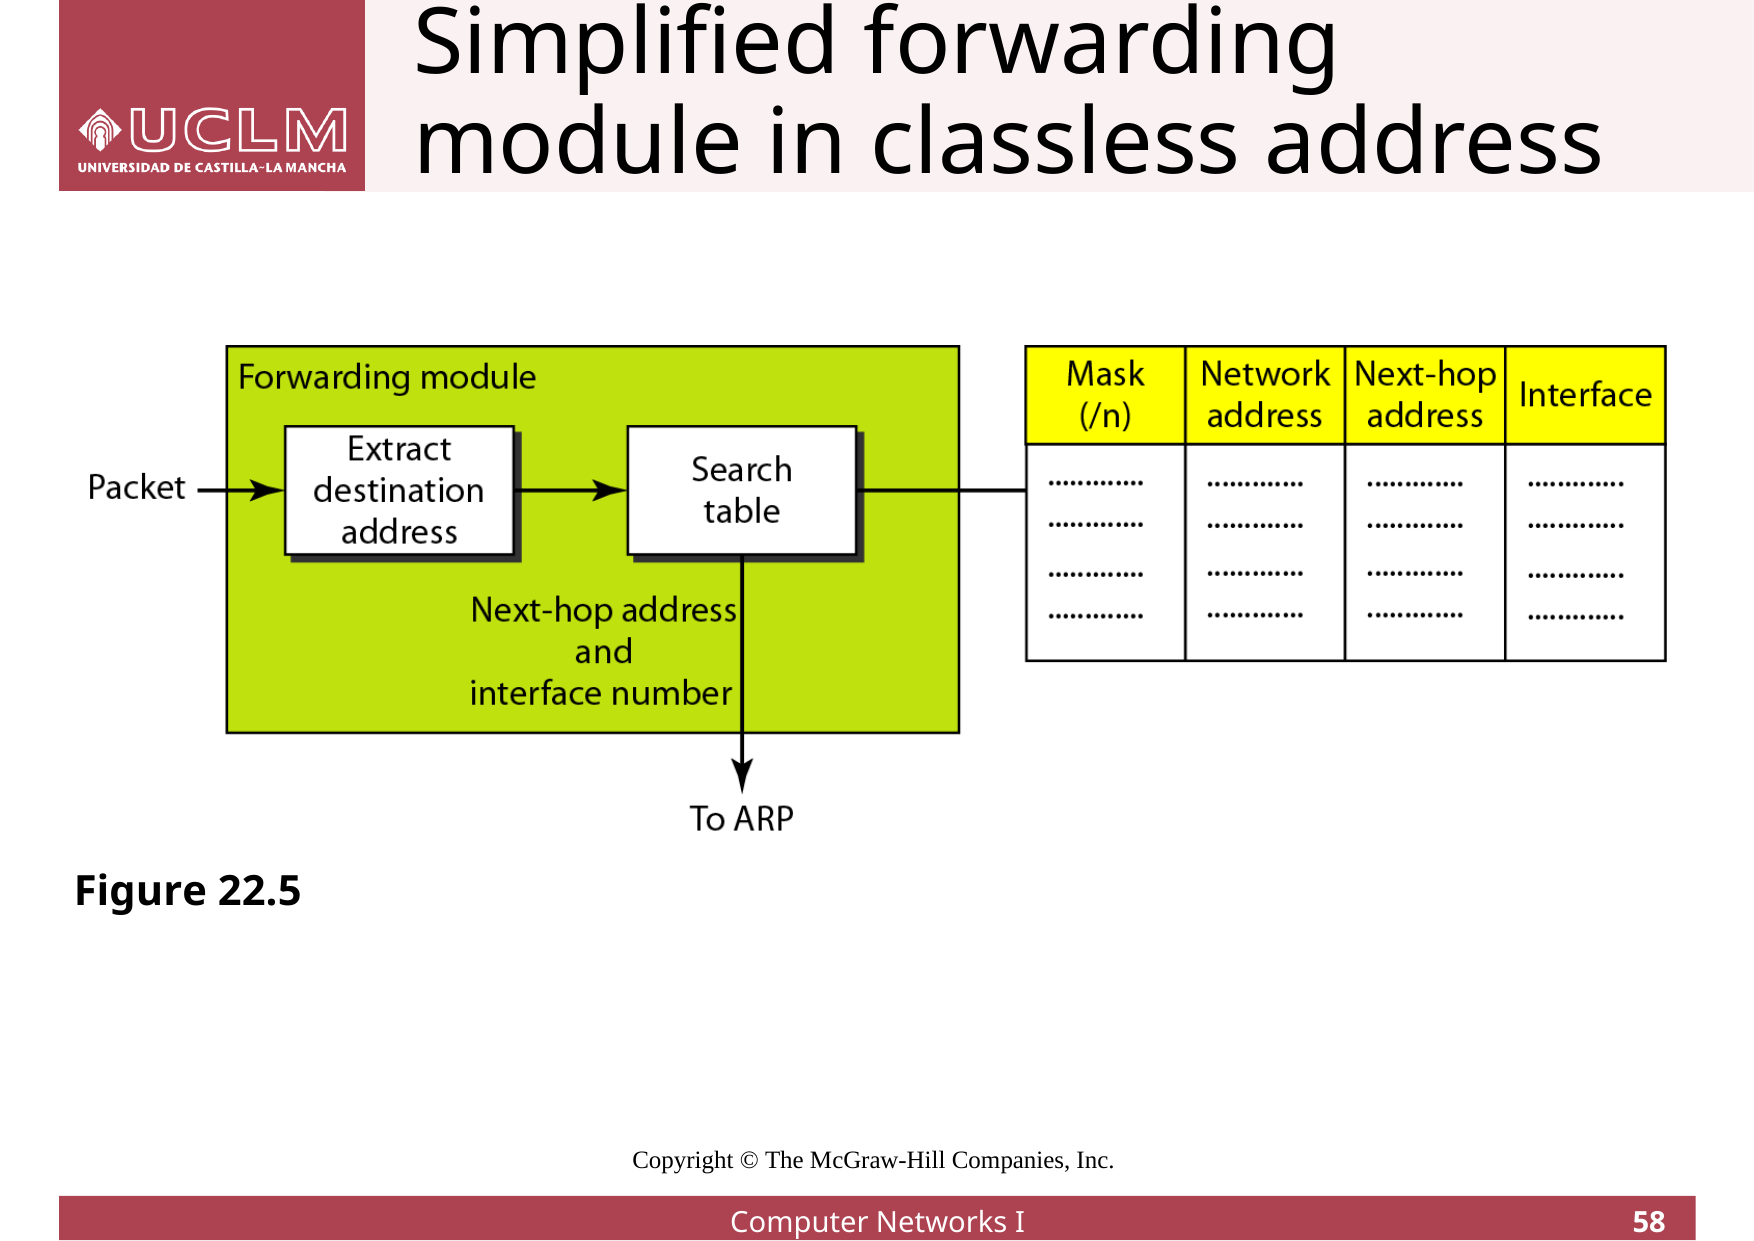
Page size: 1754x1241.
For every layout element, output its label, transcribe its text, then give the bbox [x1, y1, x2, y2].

title Simplified forwarding module in classless address [413, 0, 1667, 198]
text_box Figure 22.5 [59, 856, 382, 938]
picture [87, 345, 1667, 841]
text_box Copyright © The McGraw-Hill Companies, Inc. [478, 1136, 1276, 1182]
picture [59, 0, 365, 191]
